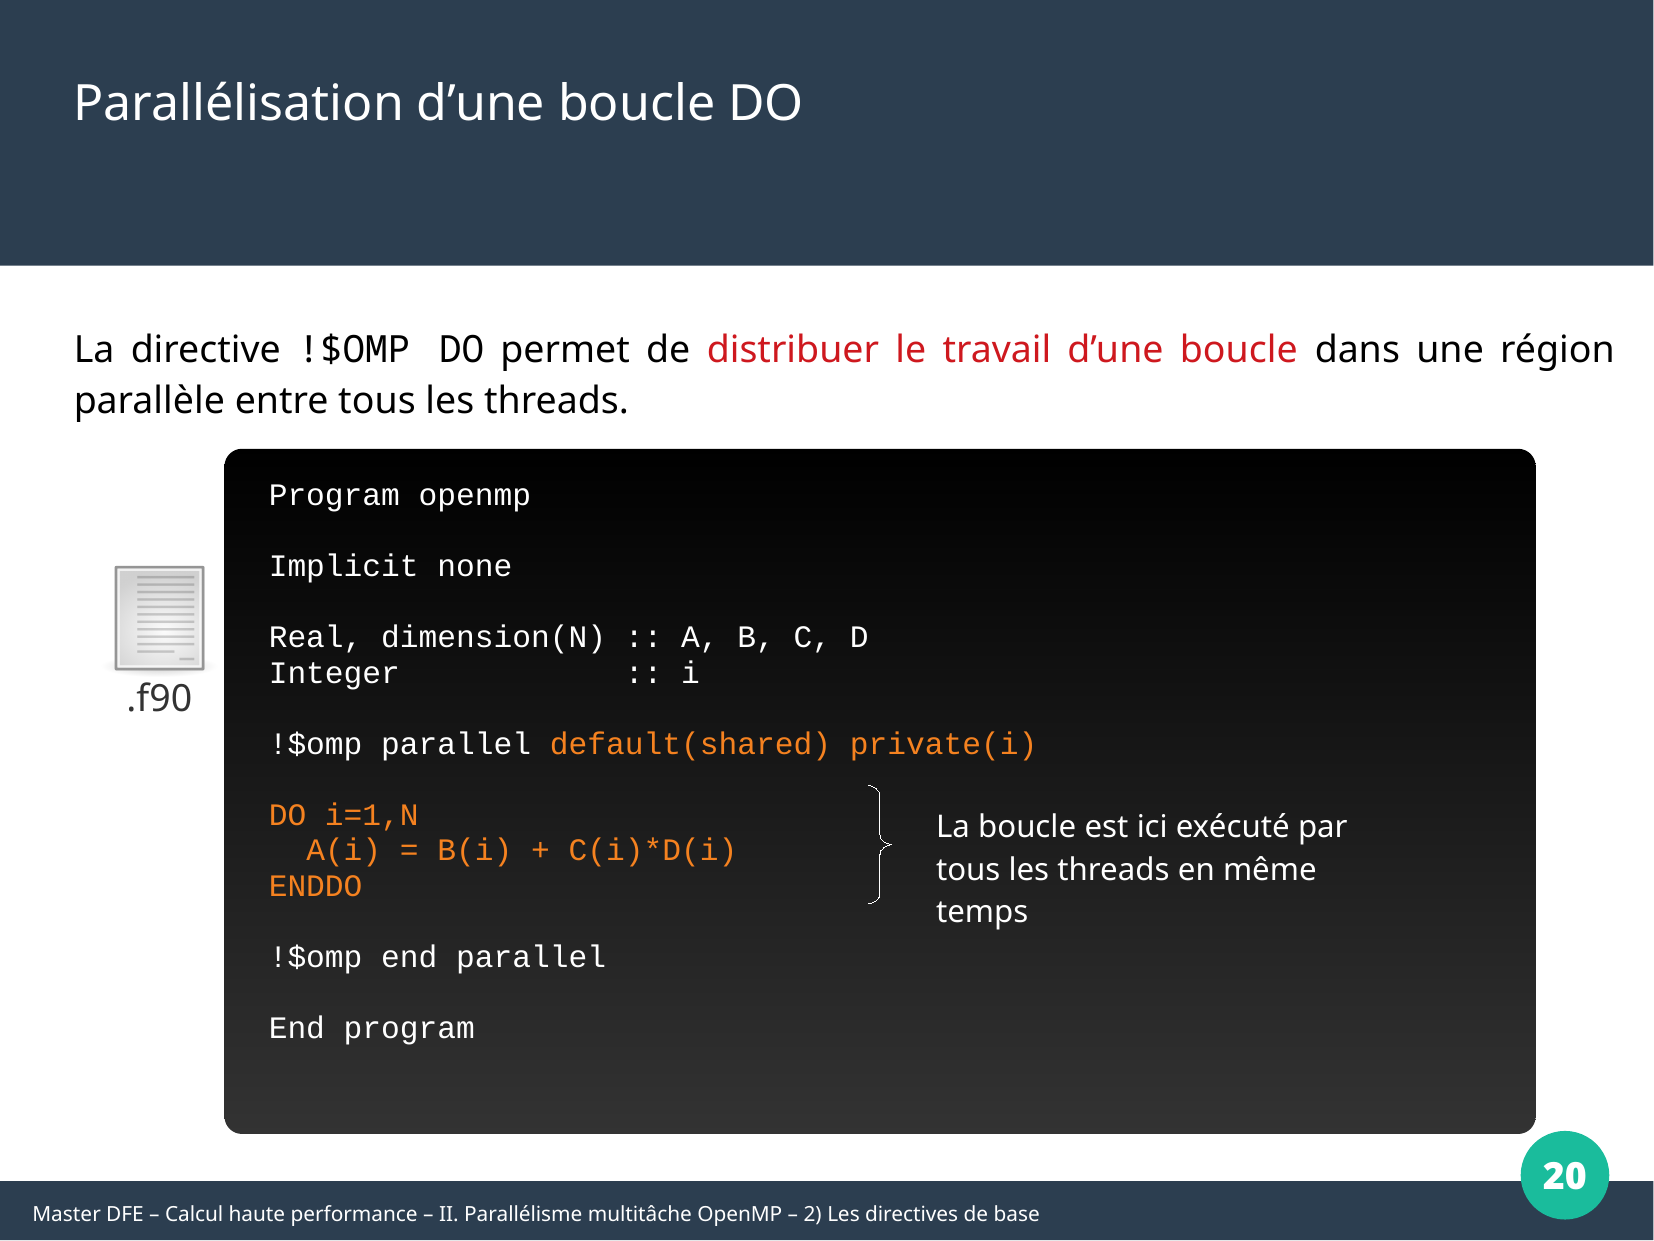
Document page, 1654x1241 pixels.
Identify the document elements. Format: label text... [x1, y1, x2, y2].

text_box Program openmp Implicit none Real, dimension(N) :: A, B, C, D Integer :: i !$omp parallel default(shared) private(i) DO i=1,N A(i) = B(i) + C(i)*D(i) ENDDO !$omp end parallel End program [254, 472, 1524, 1111]
text_box La directive !$OMP DO permet de distribuer le travail d’une boucle dans une région parallèle entre tous les threads. [59, 314, 1630, 483]
text_box Master DFE – Calcul haute performance – II. Parallélisme multitâche OpenMP – 2) Les directives de base [17, 1191, 1436, 1235]
text_box Parallélisation d’une boucle DO [59, 59, 1477, 209]
text_box La boucle est ici exécuté par tous les threads en même temps [921, 796, 1430, 939]
text_box [224, 448, 1536, 1134]
picture [100, 561, 219, 663]
text_box .f90 [82, 663, 237, 730]
